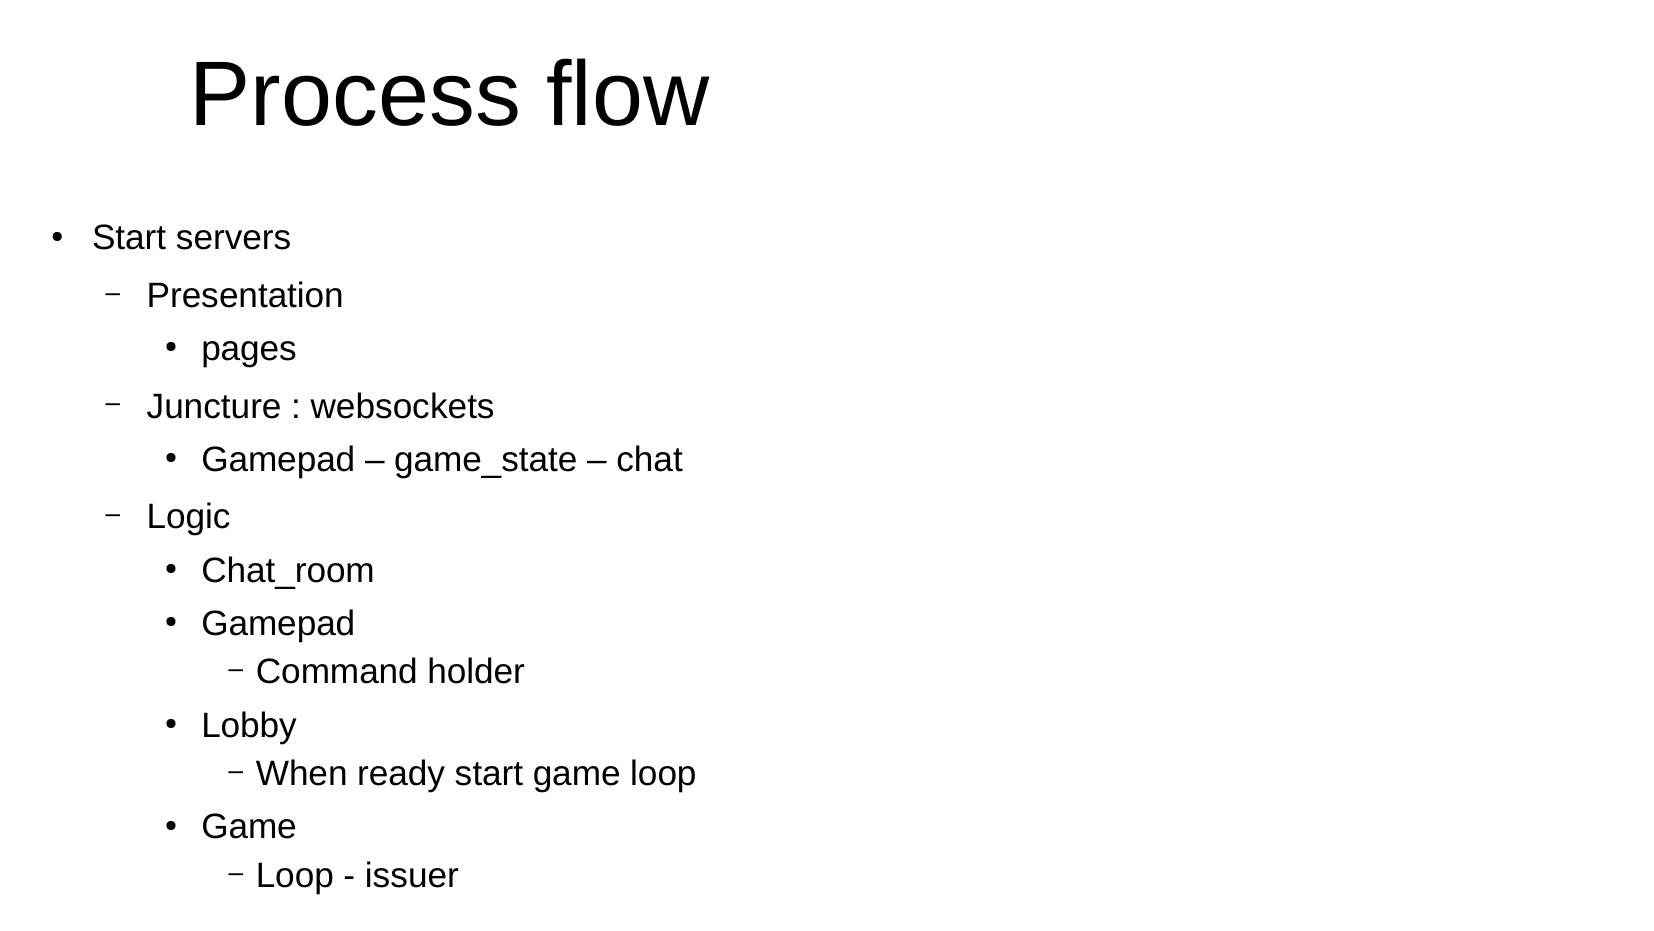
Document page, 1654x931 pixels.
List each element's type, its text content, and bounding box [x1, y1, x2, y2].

list Start servers Presentation pages Juncture : websockets Gamepad – game_state – chat Logic Chat_room Gamepad Command holder Lobby When ready start game loop Game Loop - issuer [37, 217, 1613, 901]
title Process flow [37, 37, 863, 151]
